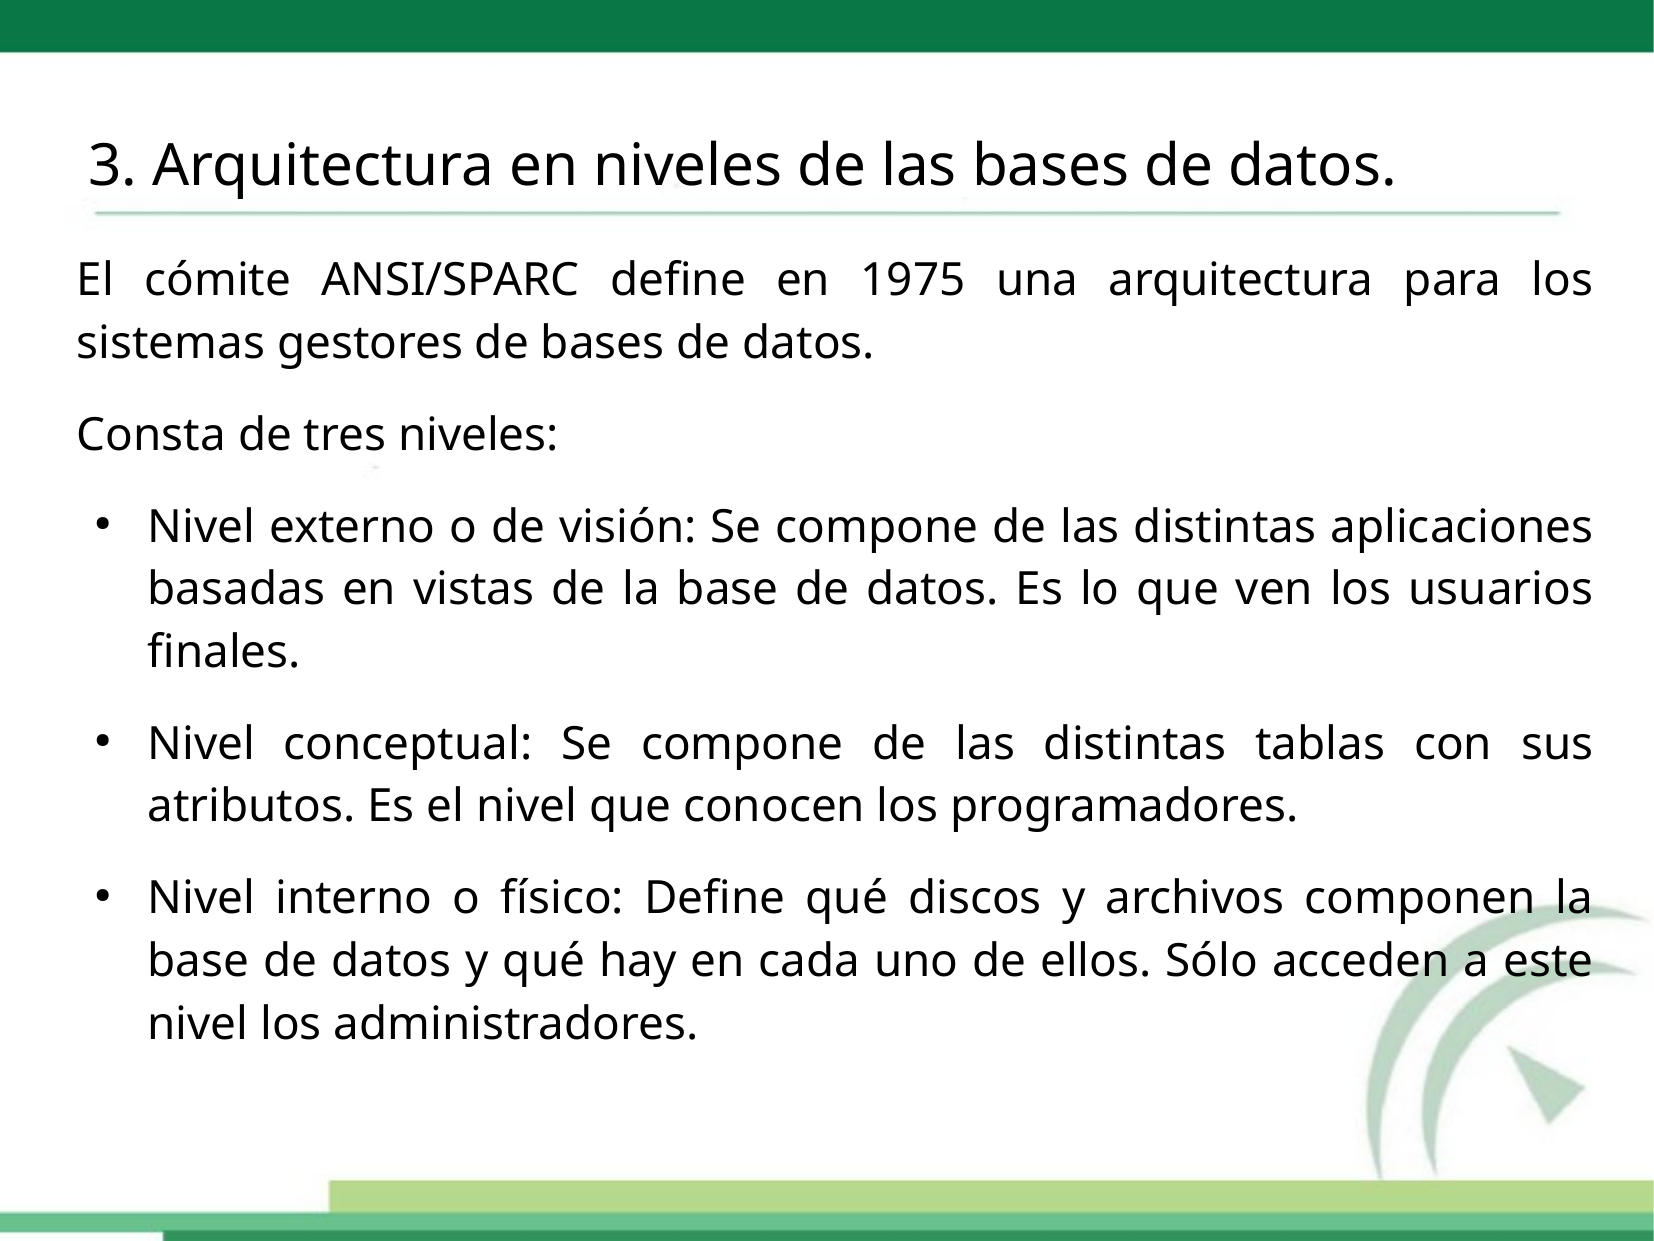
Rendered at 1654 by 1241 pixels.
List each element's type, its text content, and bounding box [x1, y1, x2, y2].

list El cómite ANSI/SPARC define en 1975 una arquitectura para los sistemas gestores de bases de datos. Consta de tres niveles: Nivel externo o de visión: Se compone de las distintas aplicaciones basadas en vistas de la base de datos. Es lo que ven los usuarios finales. Nivel conceptual: Se compone de las distintas tablas con sus atributos. Es el nivel que conocen los programadores. Nivel interno o físico: Define qué discos y archivos componen la base de datos y qué hay en cada uno de ellos. Sólo acceden a este nivel los administradores. [76, 246, 1595, 1195]
picture [0, 0, 1654, 1241]
title 3. Arquitectura en niveles de las bases de datos. [88, 58, 1577, 246]
